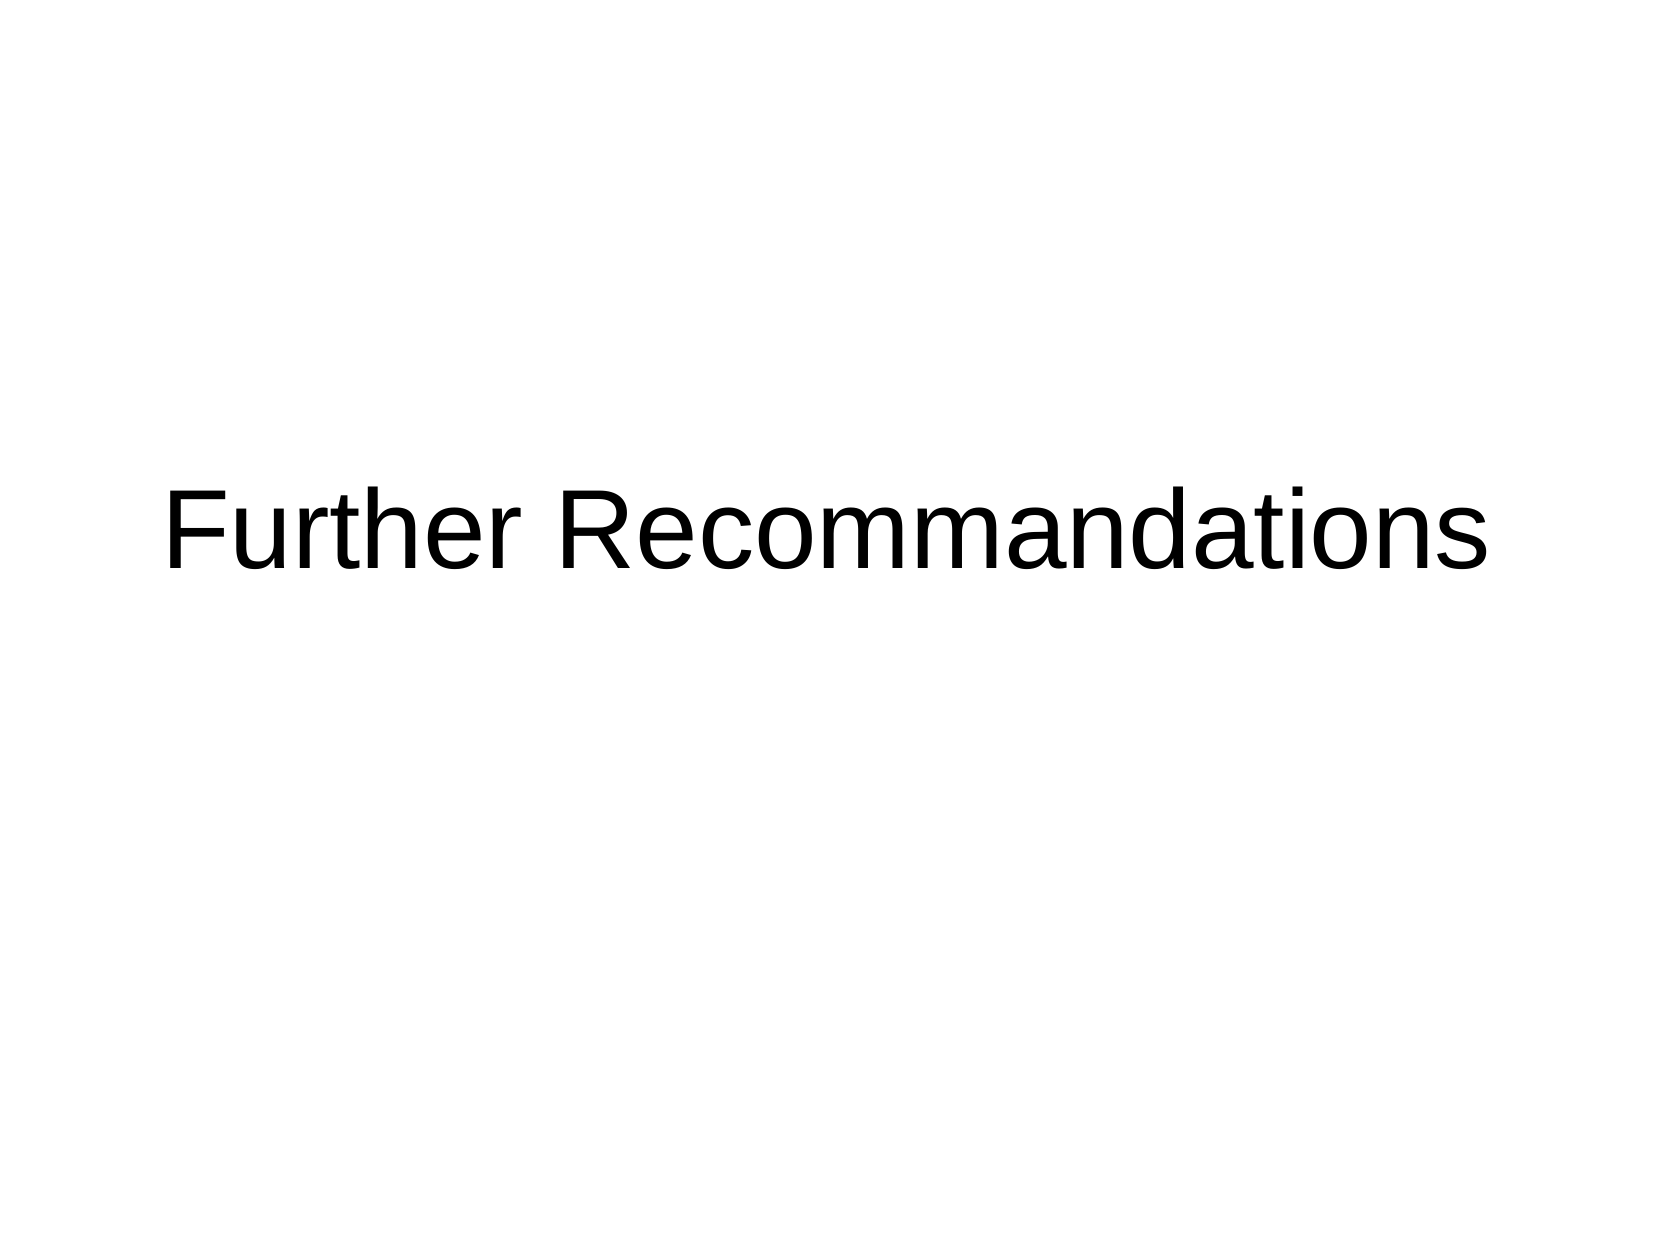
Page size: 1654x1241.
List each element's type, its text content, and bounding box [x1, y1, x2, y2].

subtitle Further Recommandations [82, 49, 1571, 1010]
